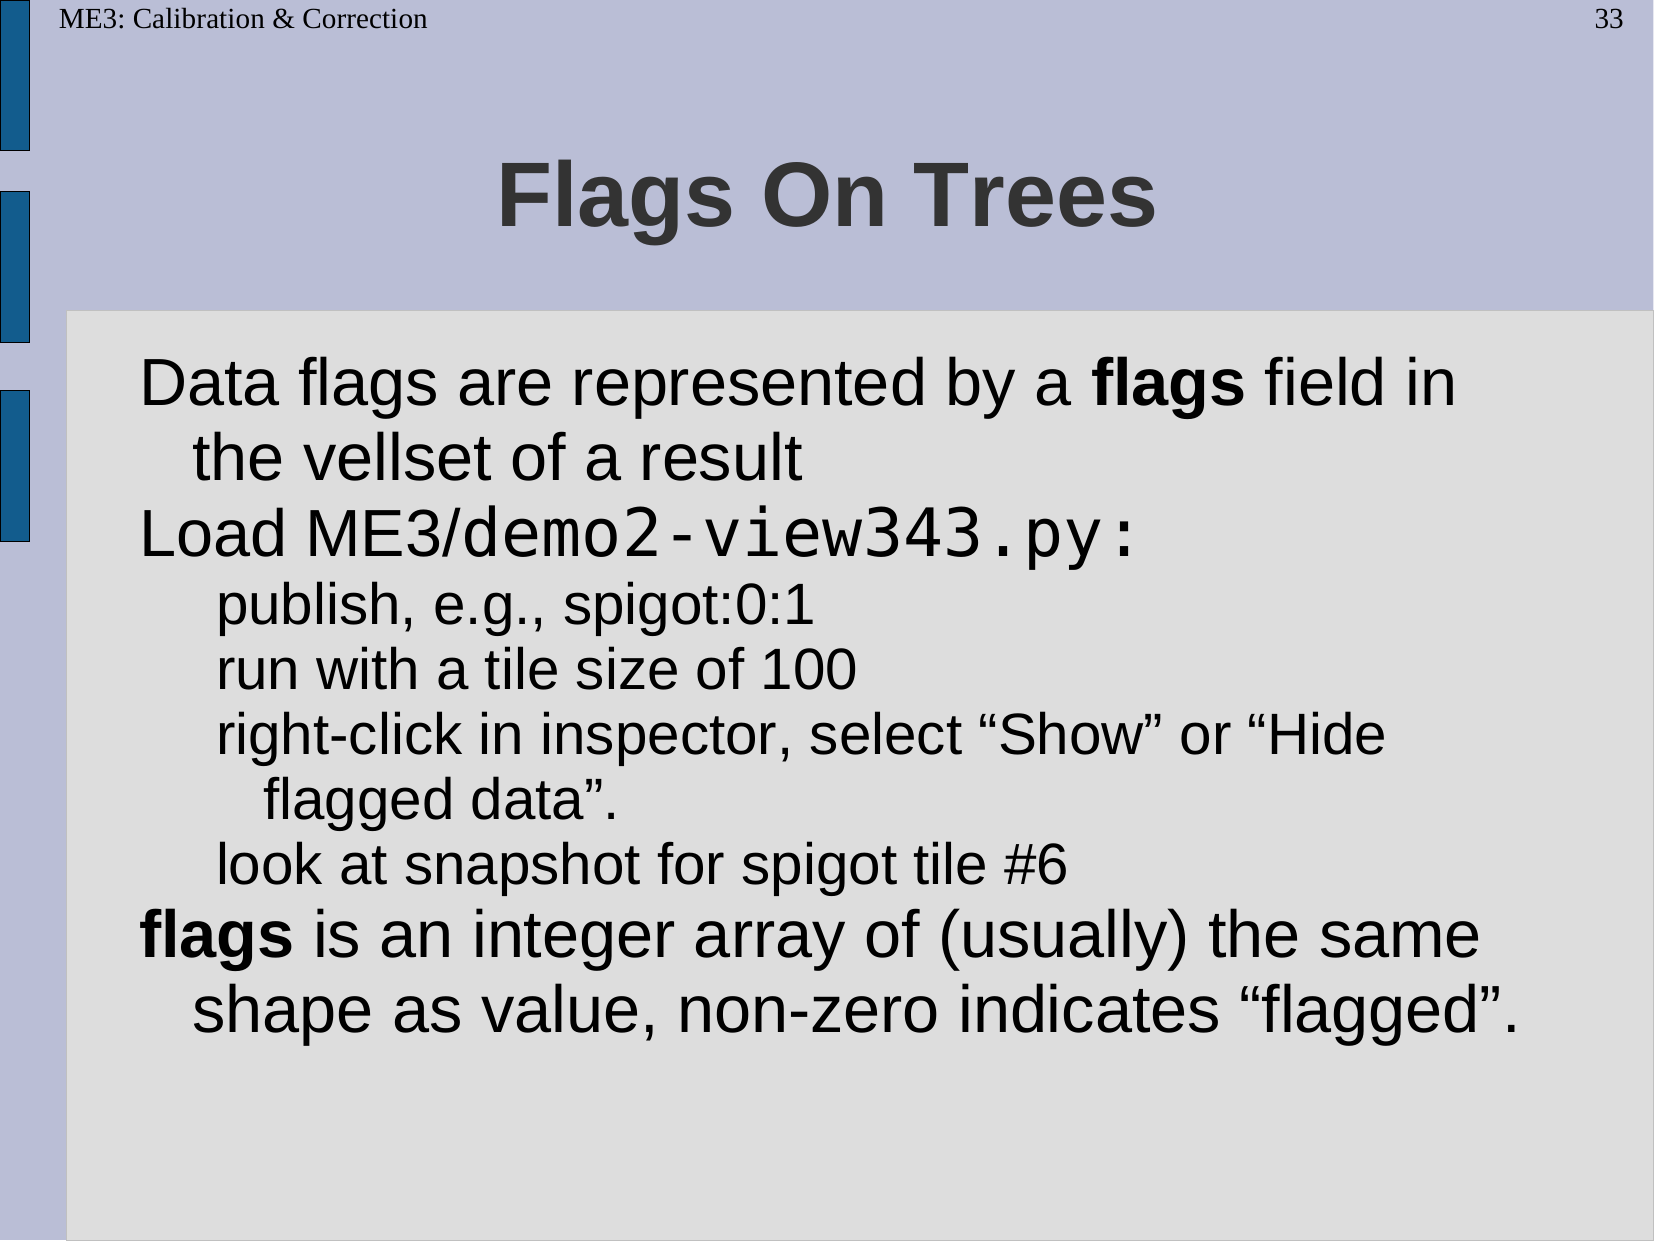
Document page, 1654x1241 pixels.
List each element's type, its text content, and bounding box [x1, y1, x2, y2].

title Flags On Trees [121, 98, 1534, 291]
list Data flags are represented by a flags field in the vellset of a result Load ME3/demo2-view343.py: publish, e.g., spigot:0:1 run with a tile size of 100 right-click in inspector, select “Show” or “Hide flagged data”. look at snapshot for spigot tile #6 flags is an integer array of (usually) the same shape as value, non-zero indicates “flagged”. [121, 344, 1534, 1151]
